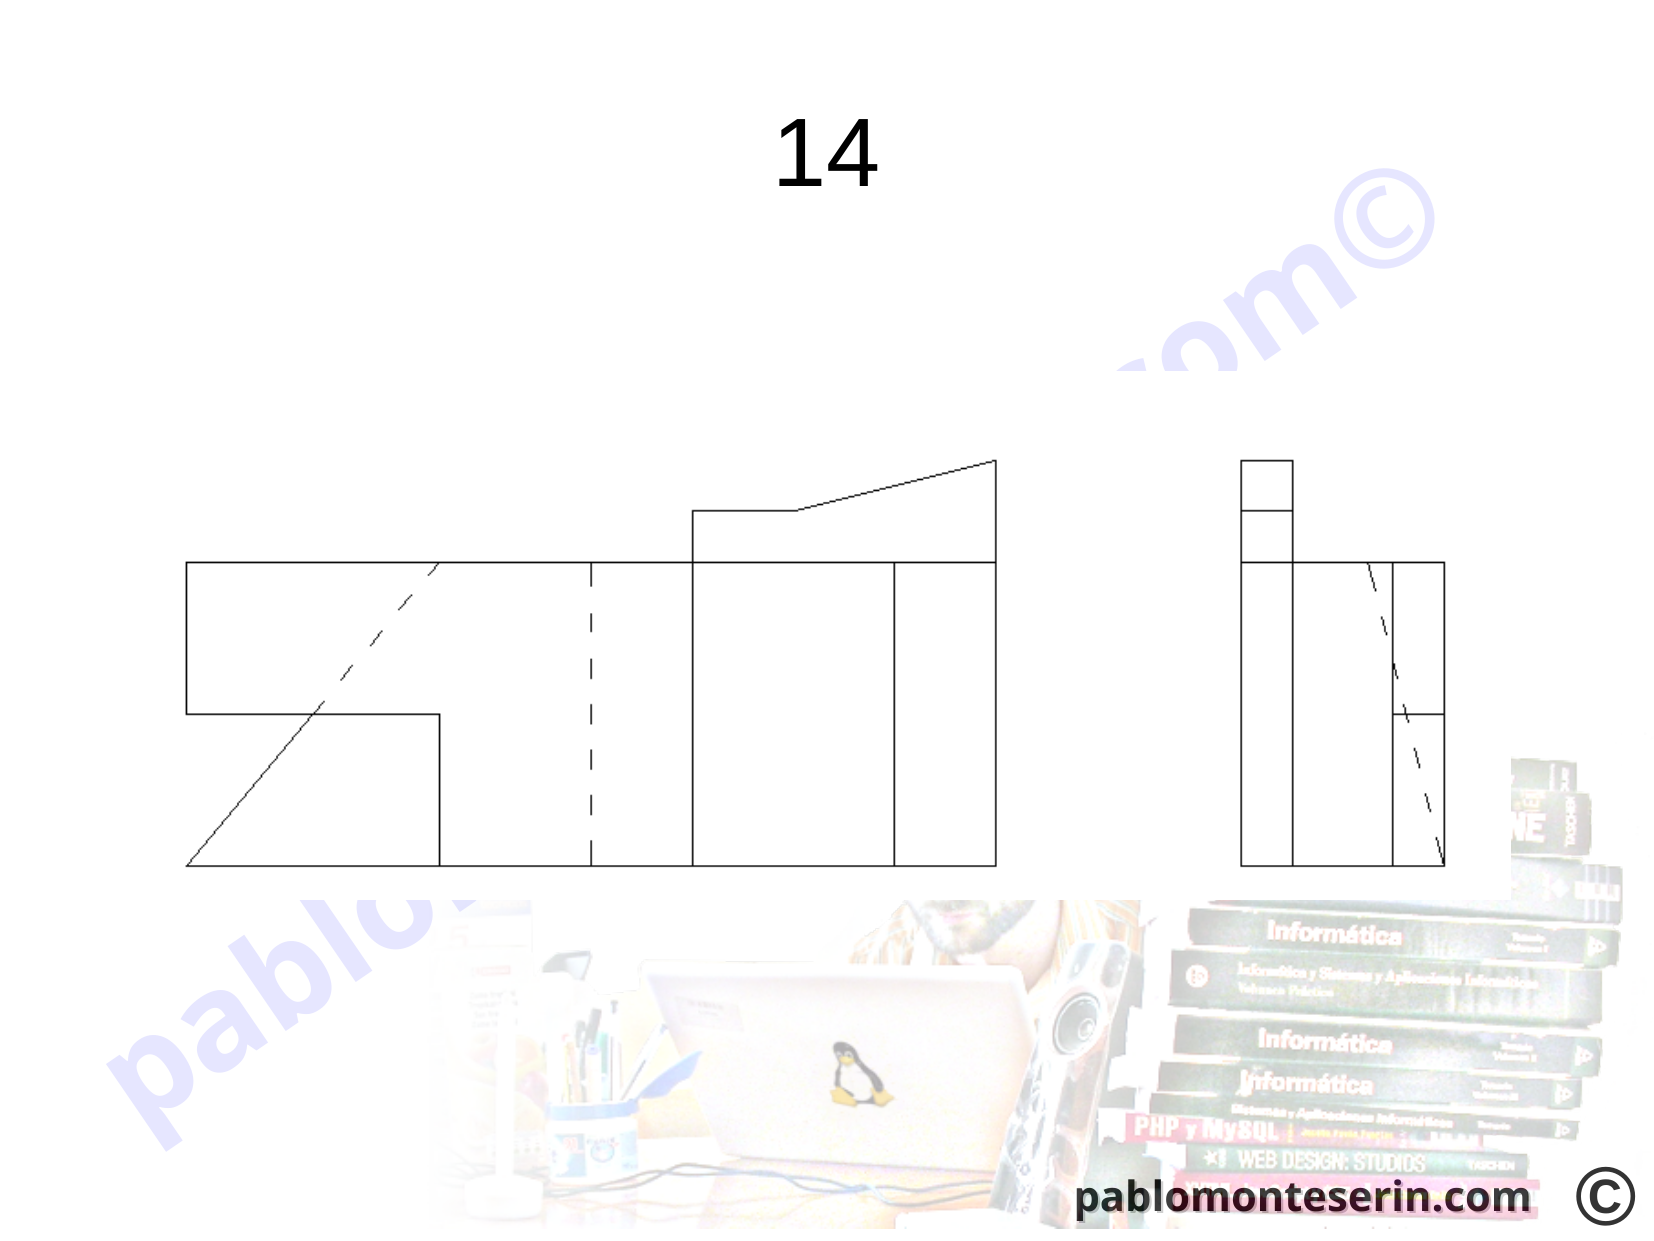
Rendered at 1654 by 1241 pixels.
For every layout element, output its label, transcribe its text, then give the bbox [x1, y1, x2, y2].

title 14 [82, 49, 1571, 257]
picture [150, 371, 1654, 1229]
